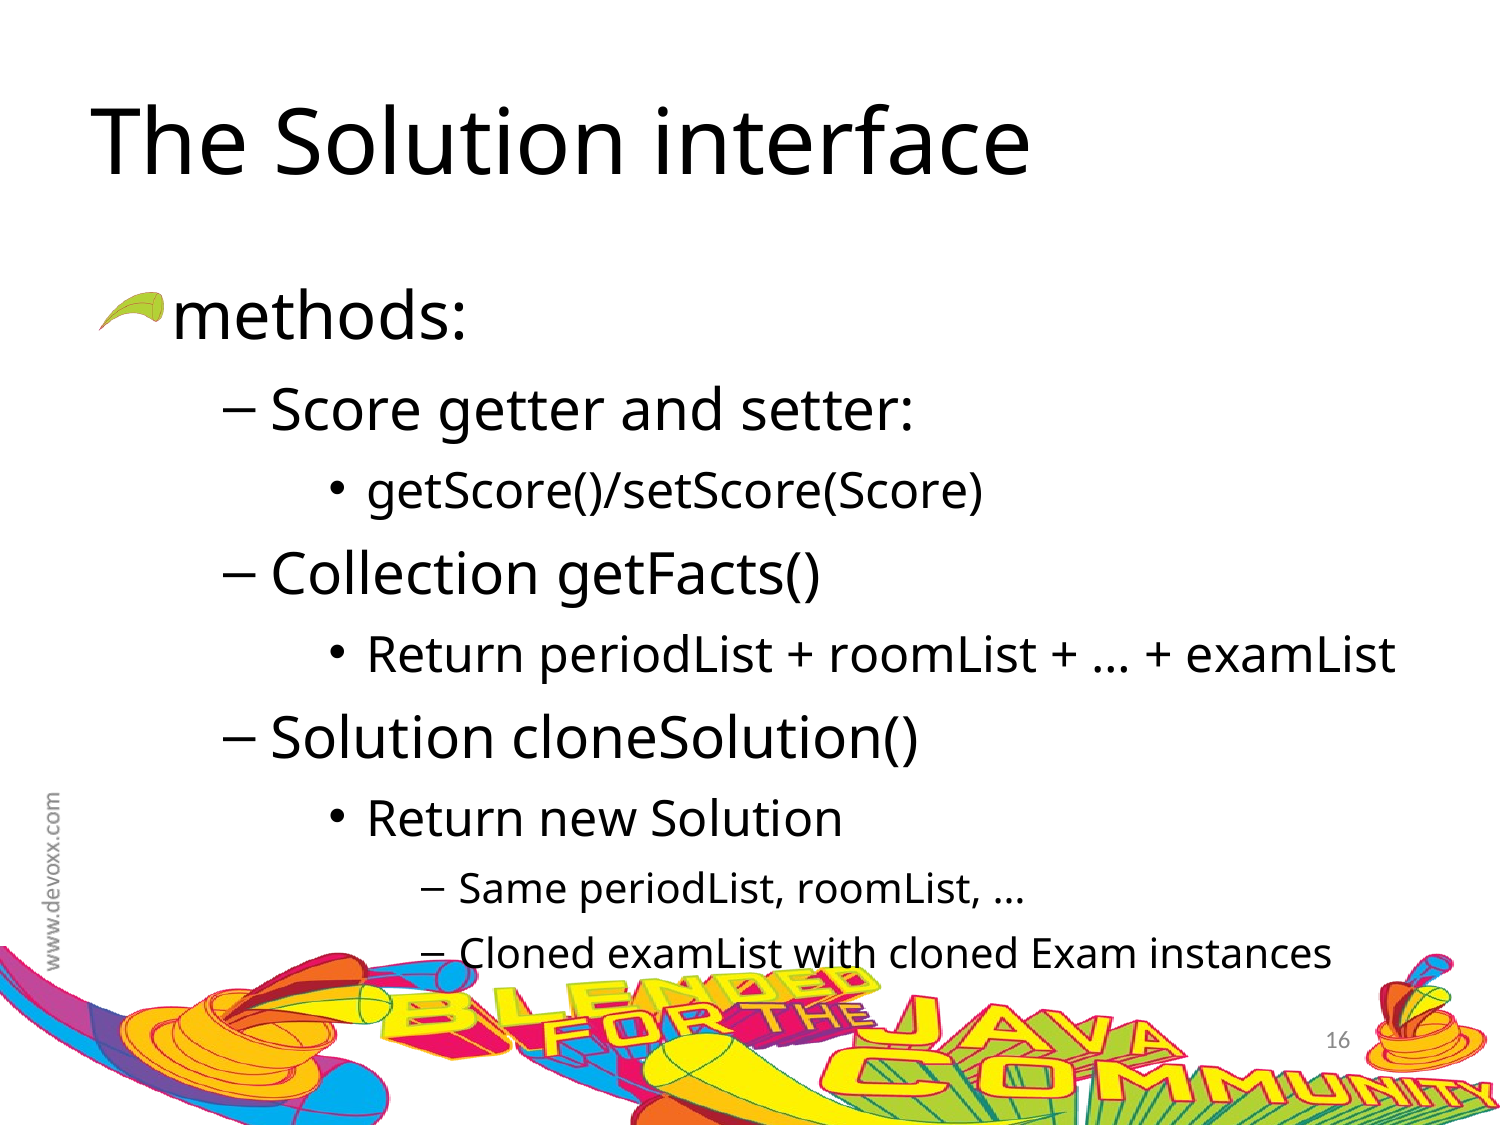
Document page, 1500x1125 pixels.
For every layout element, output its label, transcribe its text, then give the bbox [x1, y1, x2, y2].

list methods: Score getter and setter: getScore()/setScore(Score) Collection getFacts() Return periodList + roomList + … + examList Solution cloneSolution() Return new Solution Same periodList, roomList, … Cloned examList with cloned Exam instances [75, 262, 1426, 963]
picture [0, 757, 1500, 1125]
title The Solution interface [75, 45, 1426, 233]
